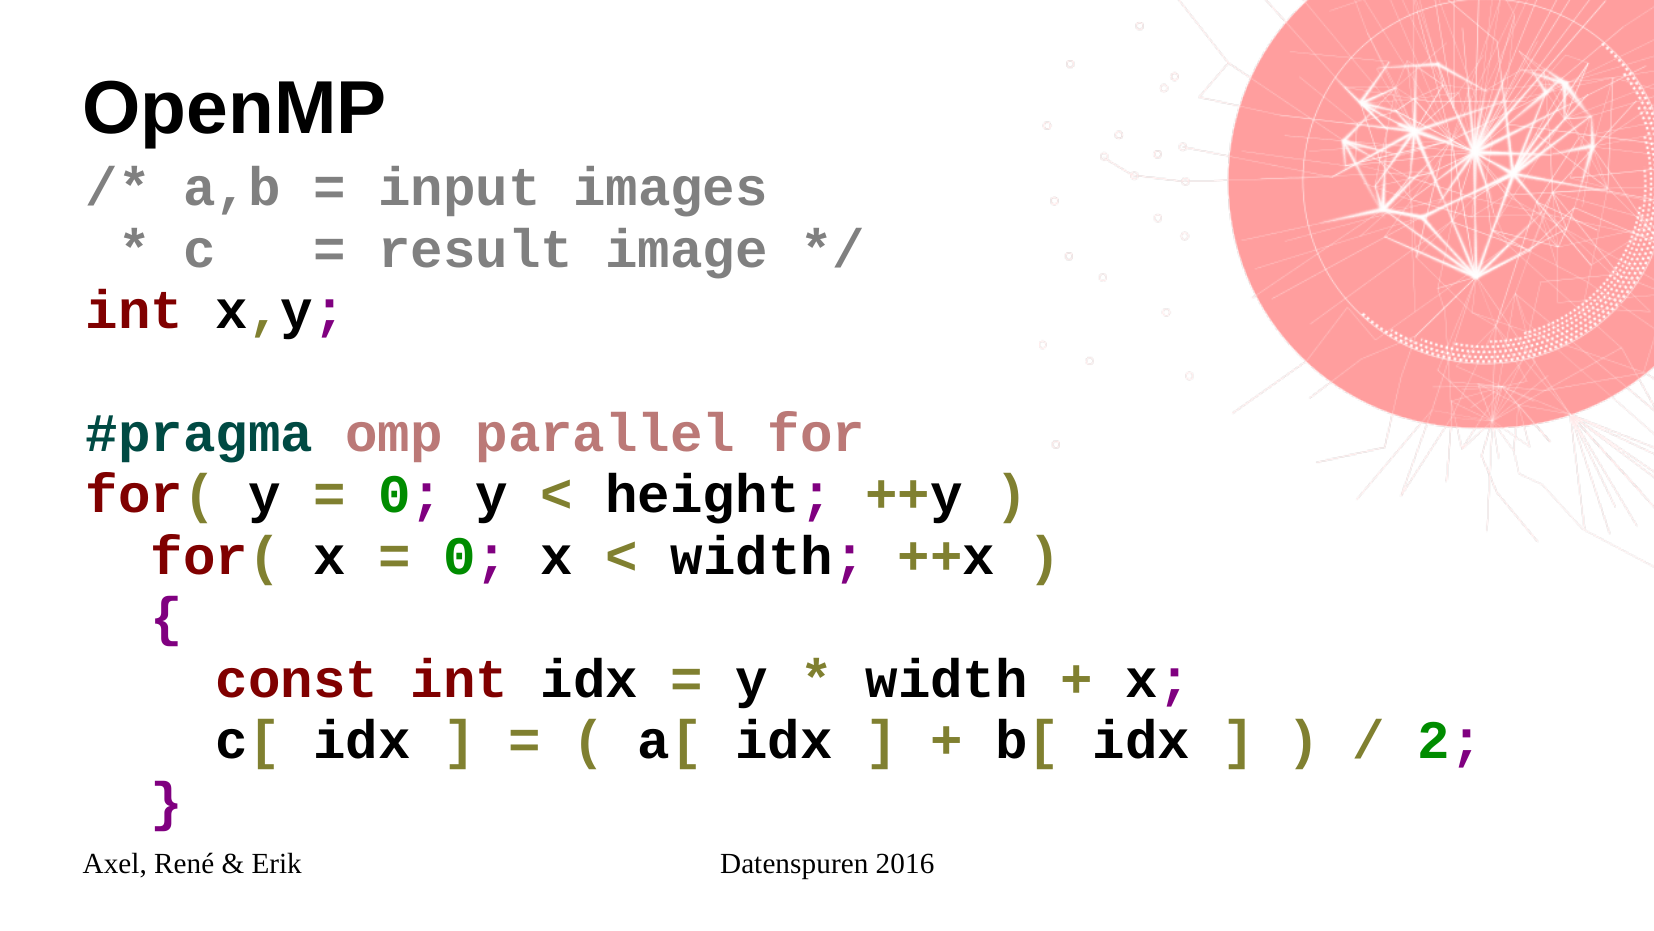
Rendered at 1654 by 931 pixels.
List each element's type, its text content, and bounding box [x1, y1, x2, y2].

text_box /* a,b = input images * c = result image */ int x,y; #pragma omp parallel for for( y = 0; y < height; ++y ) for( x = 0; x < width; ++x ) { const int idx = y * width + x; c[ idx ] = ( a[ idx ] + b[ idx ] ) / 2; } [70, 152, 1498, 844]
title OpenMP [82, 65, 1571, 150]
